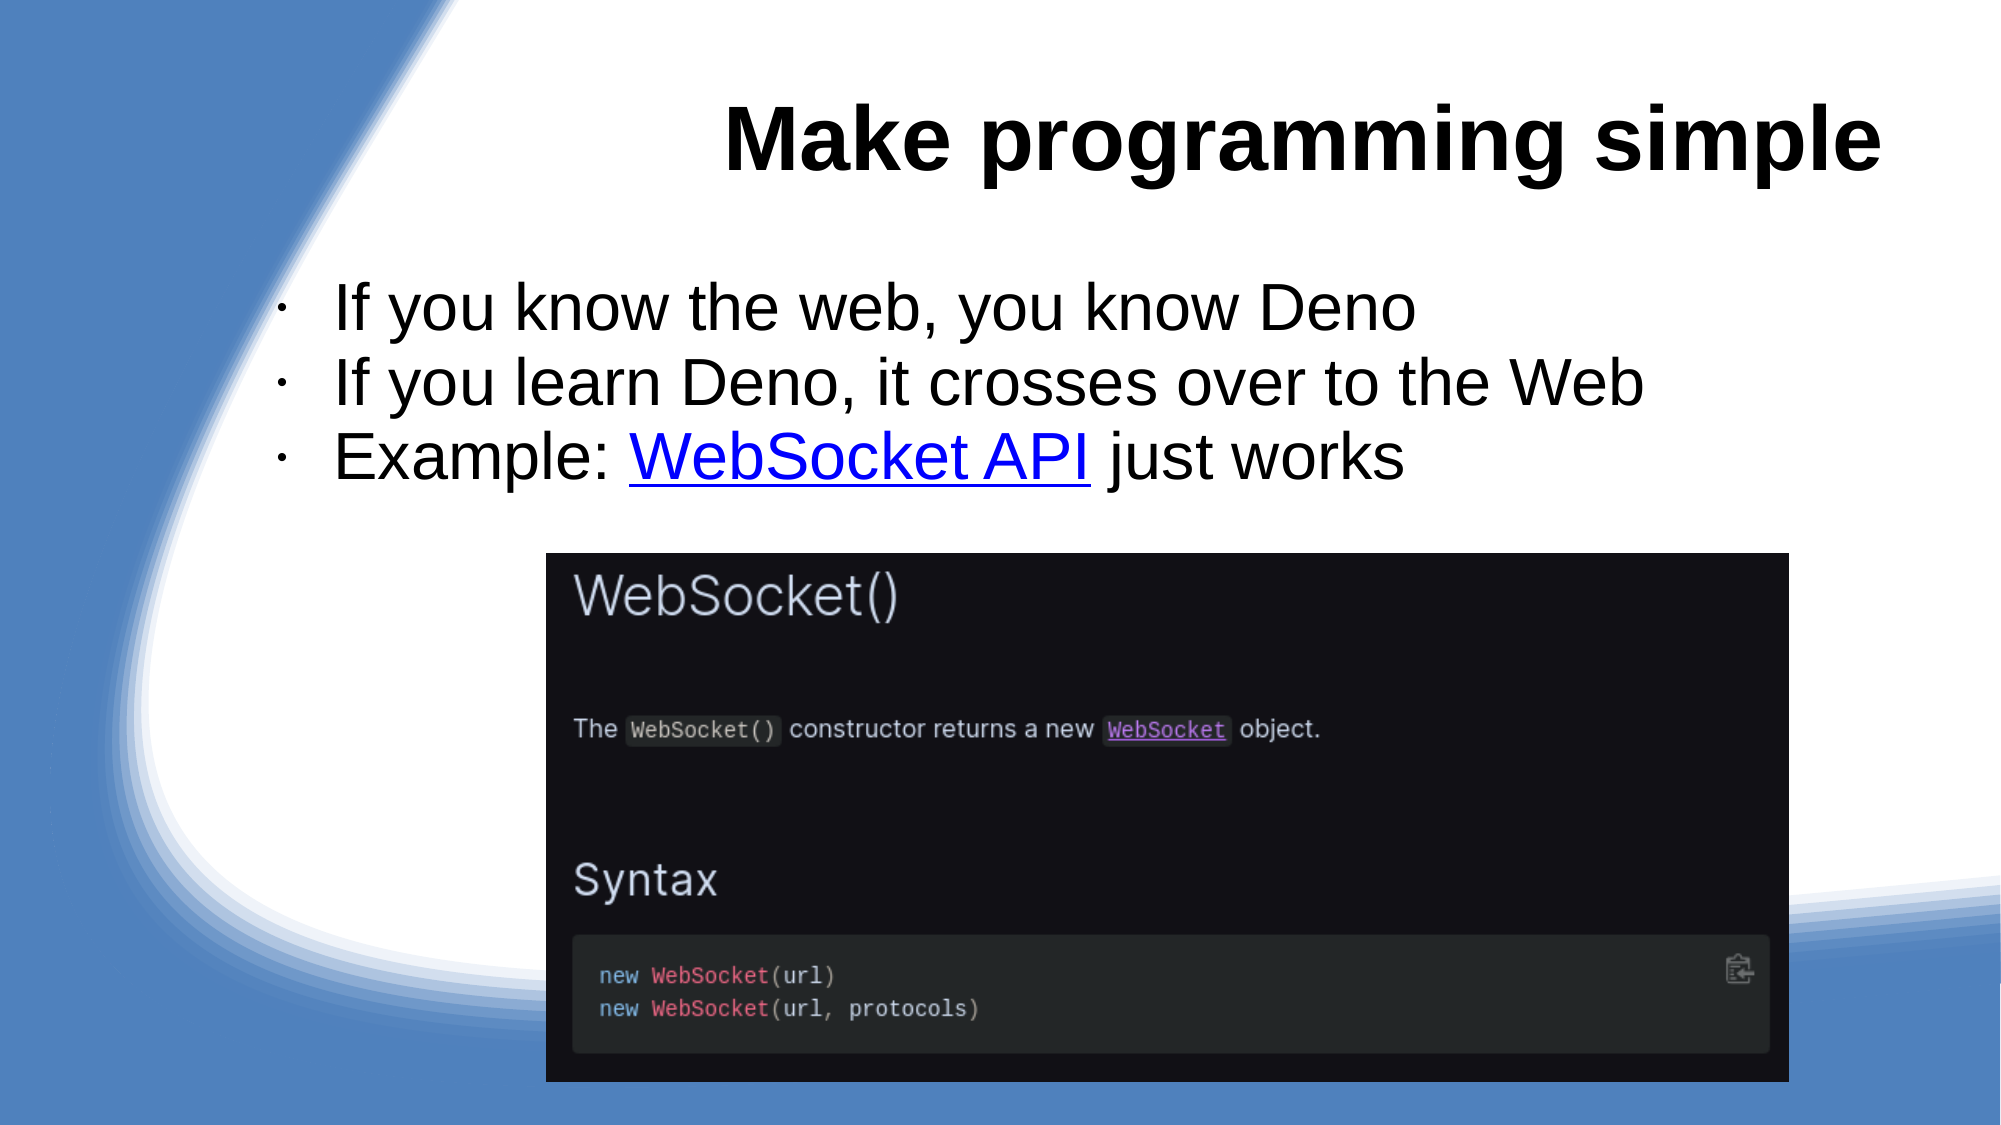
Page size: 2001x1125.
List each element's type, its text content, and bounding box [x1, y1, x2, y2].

title Make programming simple [259, 45, 1901, 233]
list If you know the web, you know Deno If you learn Deno, it crosses over to the Web Example: WebSocket API just works [259, 262, 1901, 1005]
picture [546, 553, 1789, 1082]
